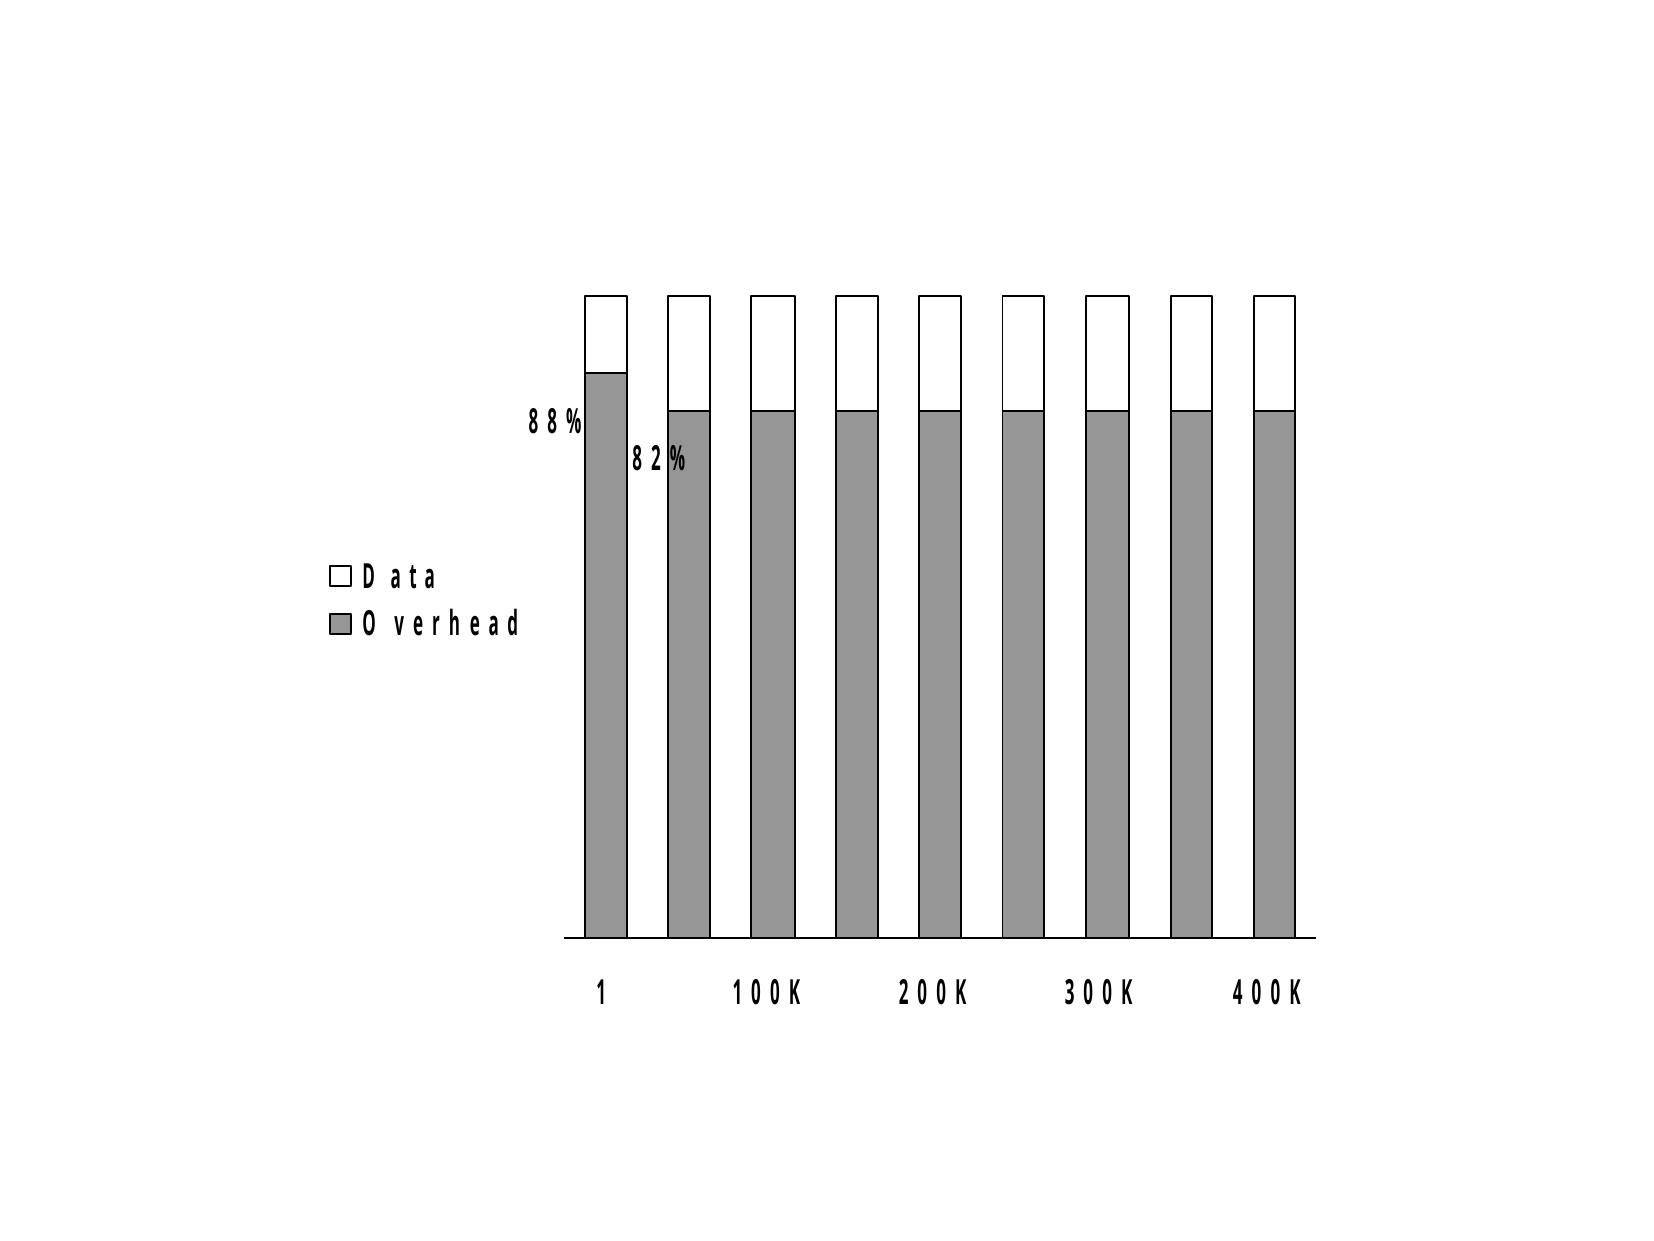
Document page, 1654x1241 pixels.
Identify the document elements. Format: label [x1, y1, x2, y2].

picture [300, 225, 1351, 1051]
